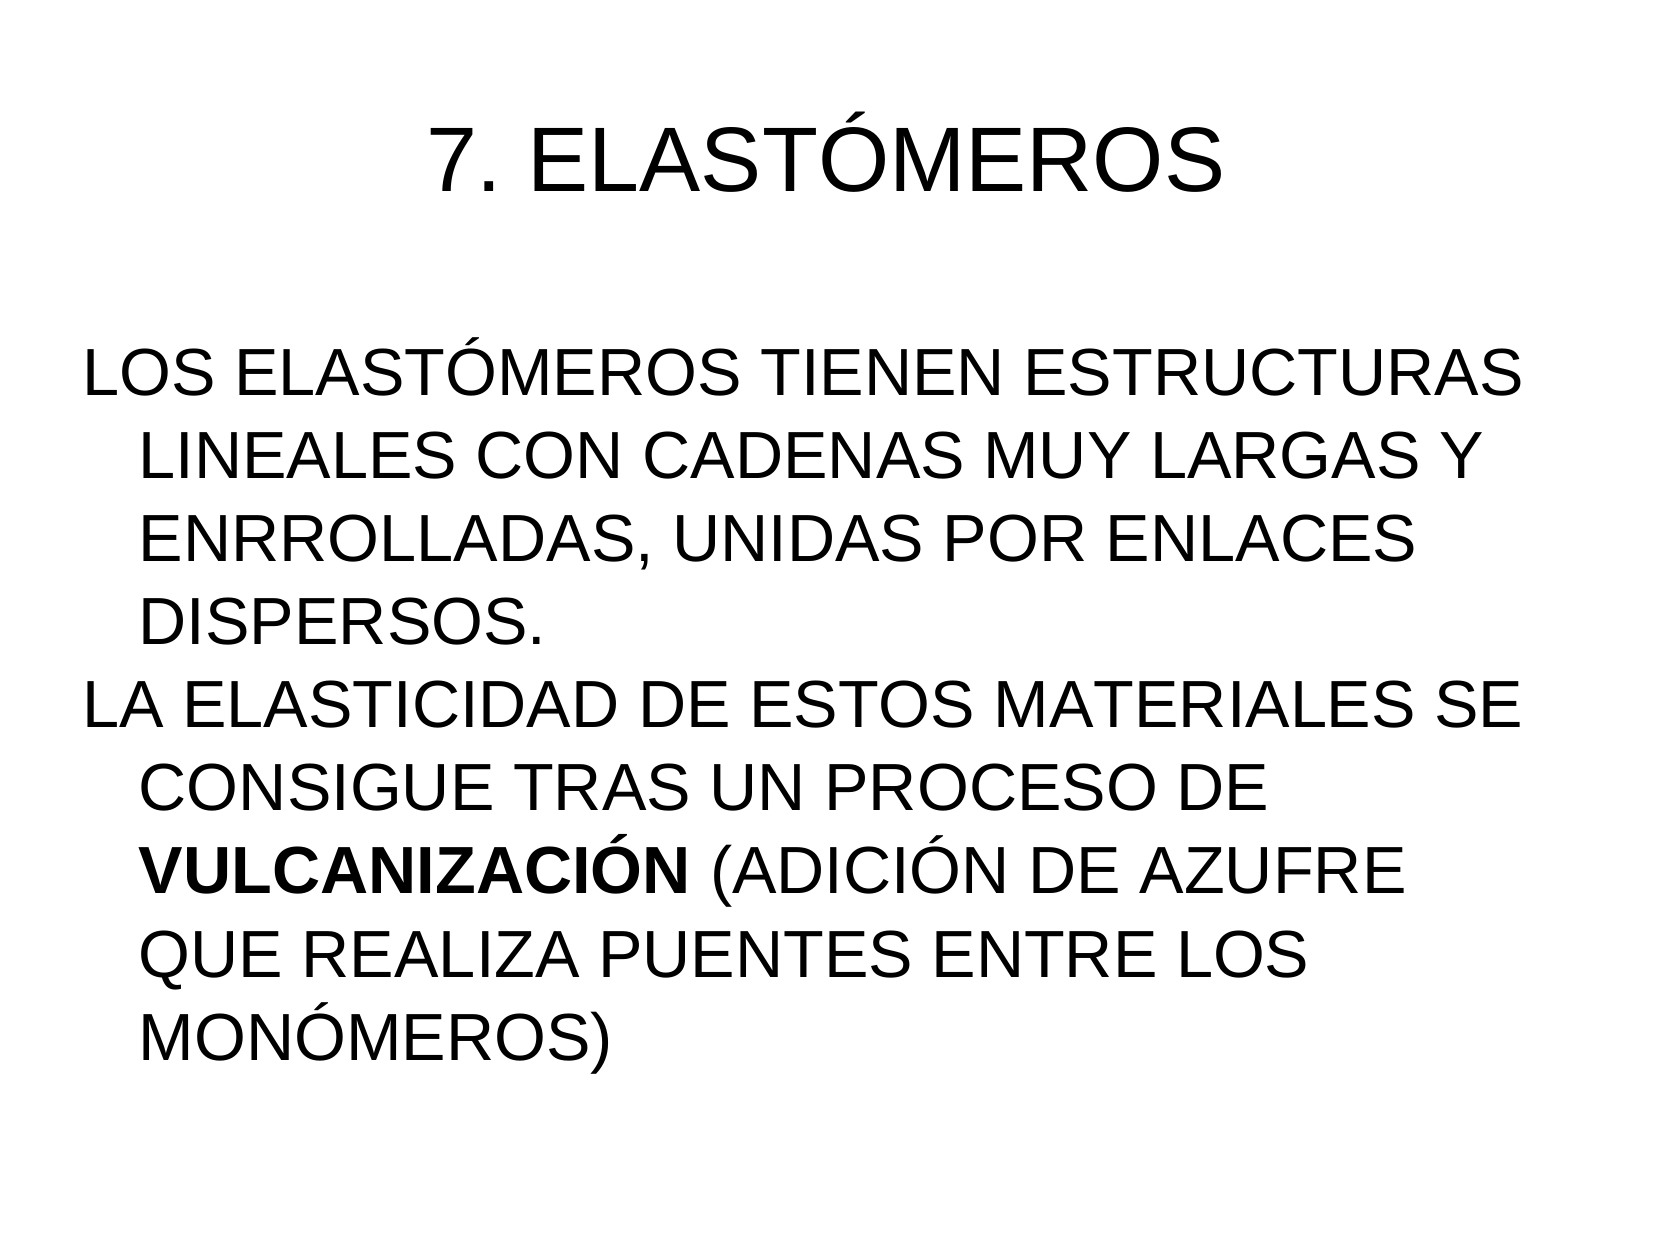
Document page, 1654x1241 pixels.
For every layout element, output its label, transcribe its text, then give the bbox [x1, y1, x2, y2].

subtitle LOS ELASTÓMEROS TIENEN ESTRUCTURAS LINEALES CON CADENAS MUY LARGAS Y ENRROLLADAS, UNIDAS POR ENLACES DISPERSOS. LA ELASTICIDAD DE ESTOS MATERIALES SE CONSIGUE TRAS UN PROCESO DE VULCANIZACIÓN (ADICIÓN DE AZUFRE QUE REALIZA PUENTES ENTRE LOS MONÓMEROS) [82, 297, 1571, 1102]
title 7. ELASTÓMEROS [82, 38, 1571, 268]
